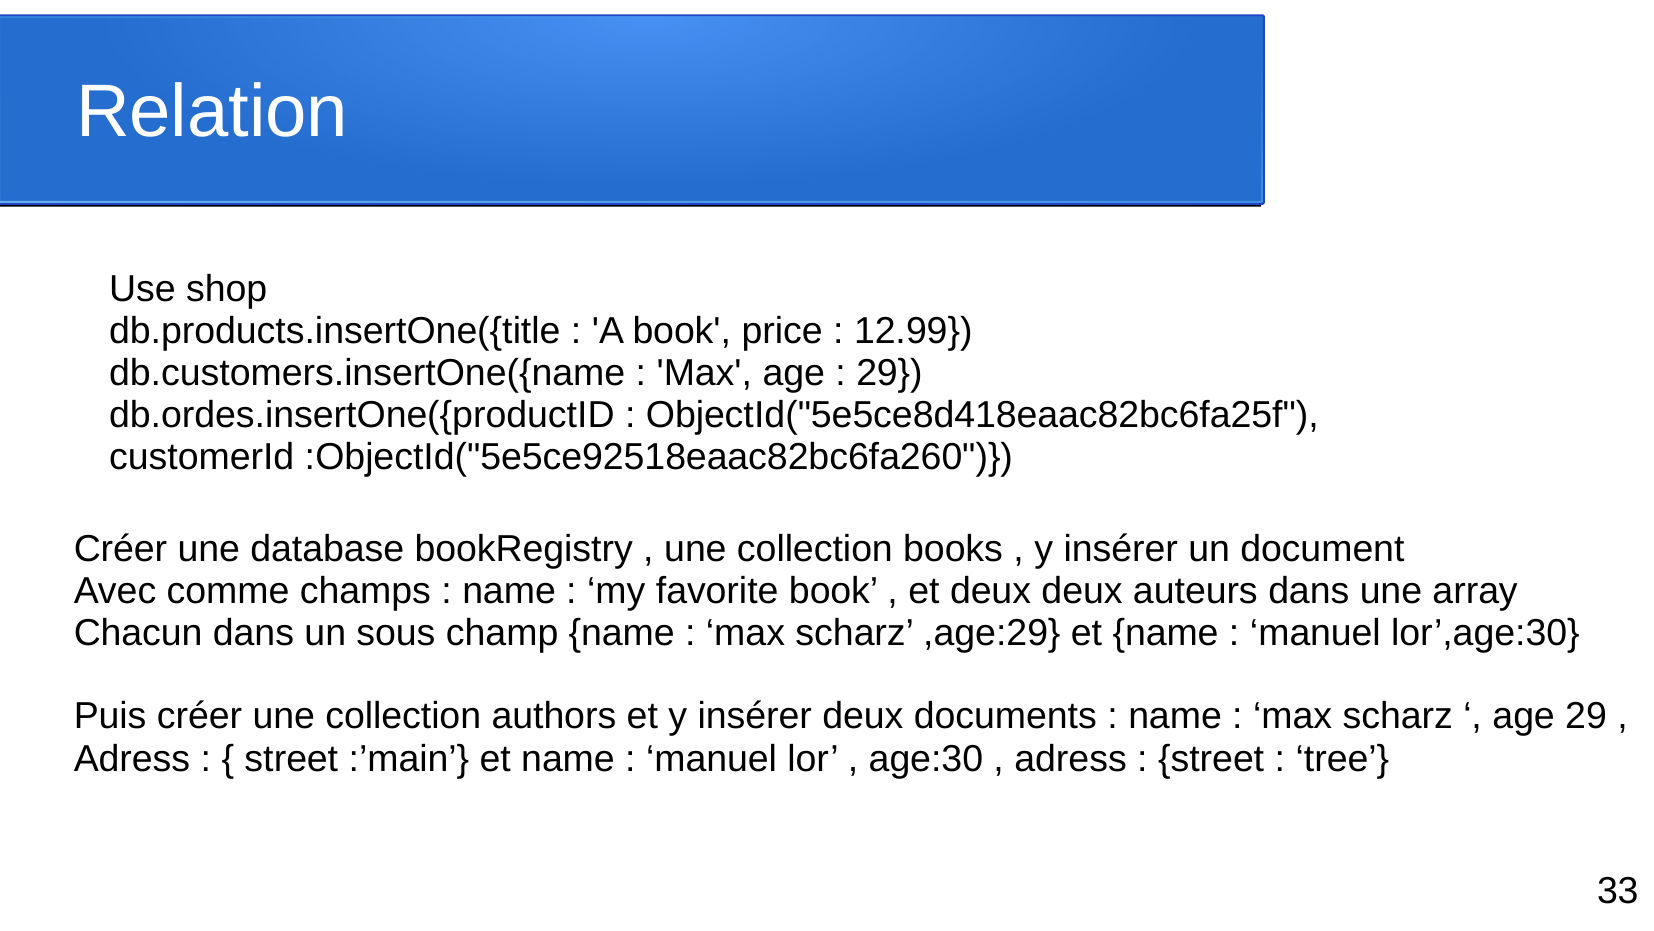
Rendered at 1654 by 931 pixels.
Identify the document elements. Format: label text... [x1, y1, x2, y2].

list [82, 224, 1571, 519]
text_box Use shop db.products.insertOne({title : 'A book', price : 12.99}) db.customers.insertOne({name : 'Max', age : 29}) db.ordes.insertOne({productID : ObjectId("5e5ce8d418eaac82bc6fa25f"), customerId :ObjectId("5e5ce92518eaac82bc6fa260")}) [94, 259, 1345, 519]
title Relation [76, 33, 1228, 188]
text_box 33 [1582, 862, 1654, 920]
text_box Créer une database bookRegistry , une collection books , y insérer un document Avec comme champs : name : ‘my favorite book’ , et deux deux auteurs dans une array Chacun dans un sous champ {name : ‘max scharz’ ,age:29} et {name : ‘manuel lor’,age:30} Puis créer une collection authors et y insérer deux documents : name : ‘max scharz ‘, age 29 , Adress : { street :’main’} et name : ‘manuel lor’ , age:30 , adress : {street : ‘tree’} [59, 519, 1644, 829]
